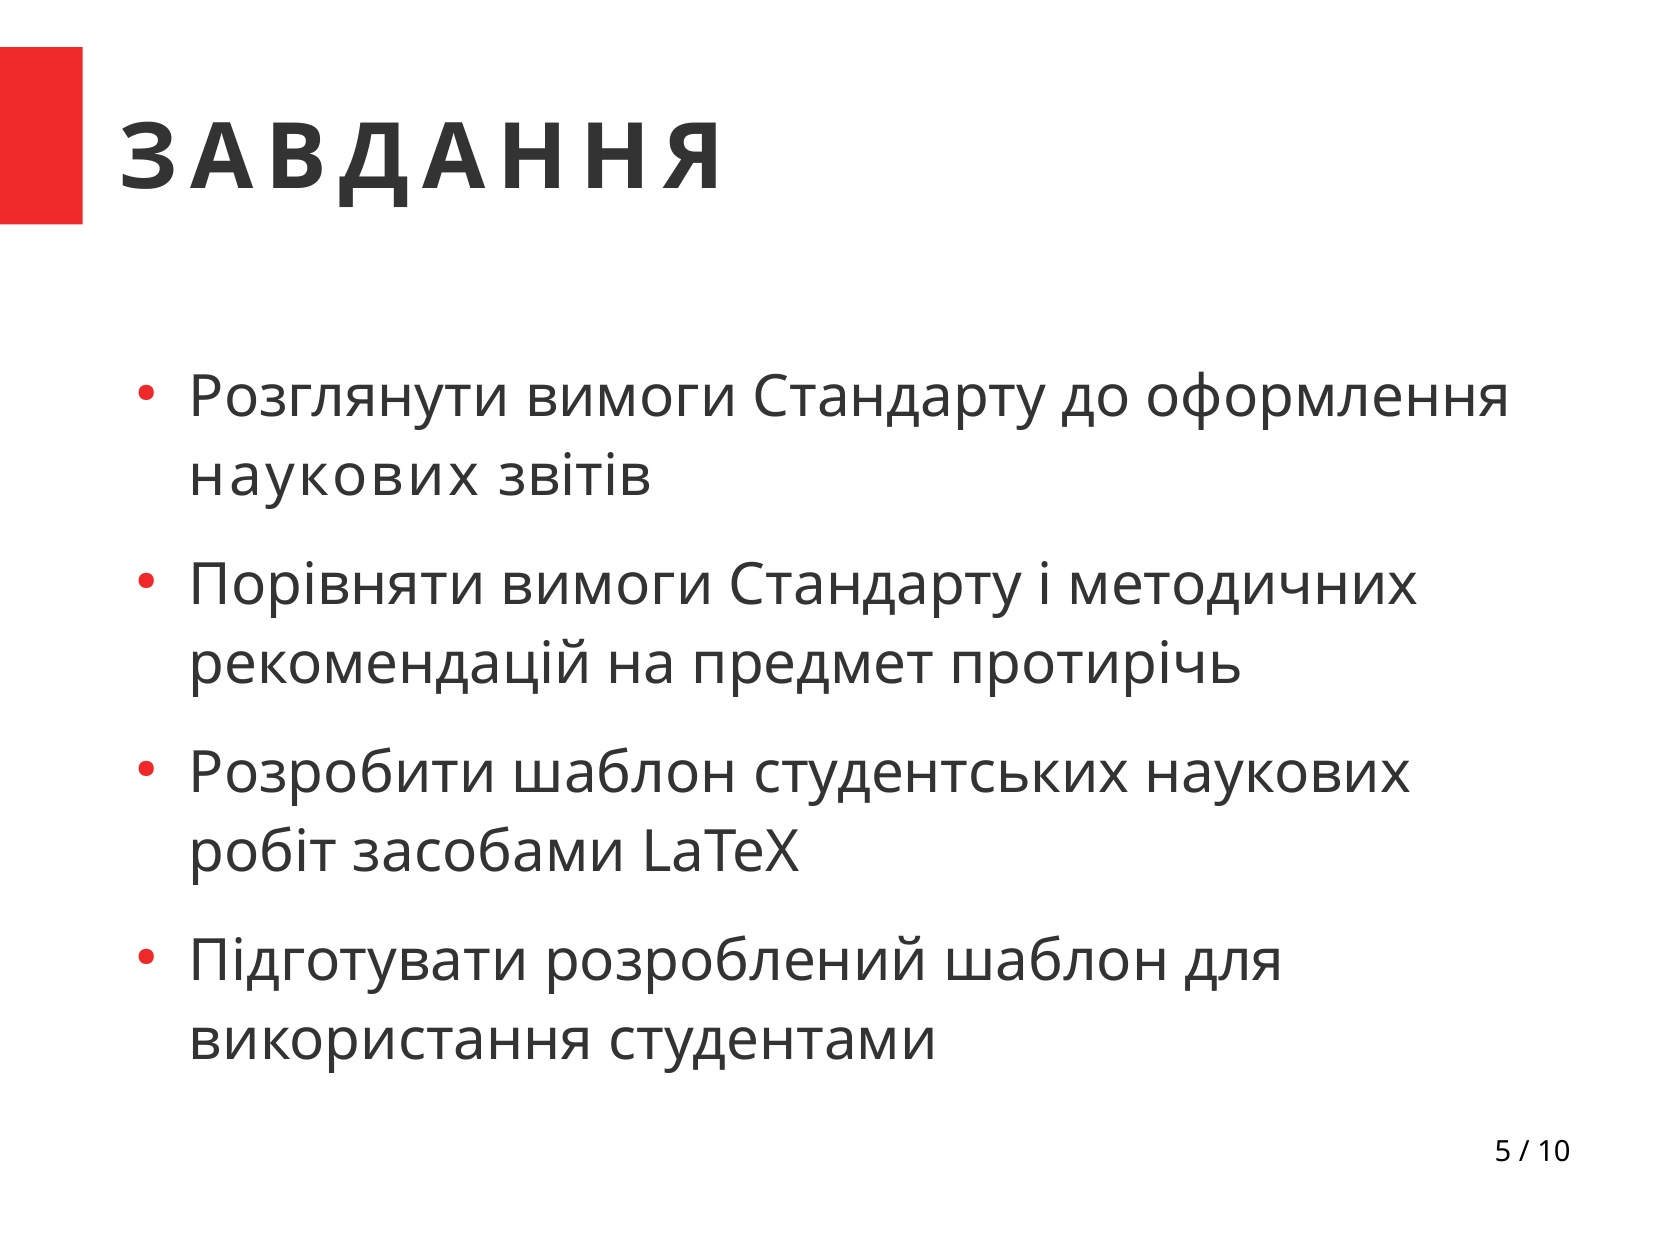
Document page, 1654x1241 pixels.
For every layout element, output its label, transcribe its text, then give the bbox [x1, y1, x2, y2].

list Розглянути вимоги Стандарту до оформлення наукових звітів Порівняти вимоги Стандарту і методичних рекомендацій на предмет протирічь Розробити шаблон студентських наукових робіт засобами LaTeX Підготувати розроблений шаблон для використання студентами [118, 354, 1571, 1074]
title Завдання [118, 49, 1571, 257]
